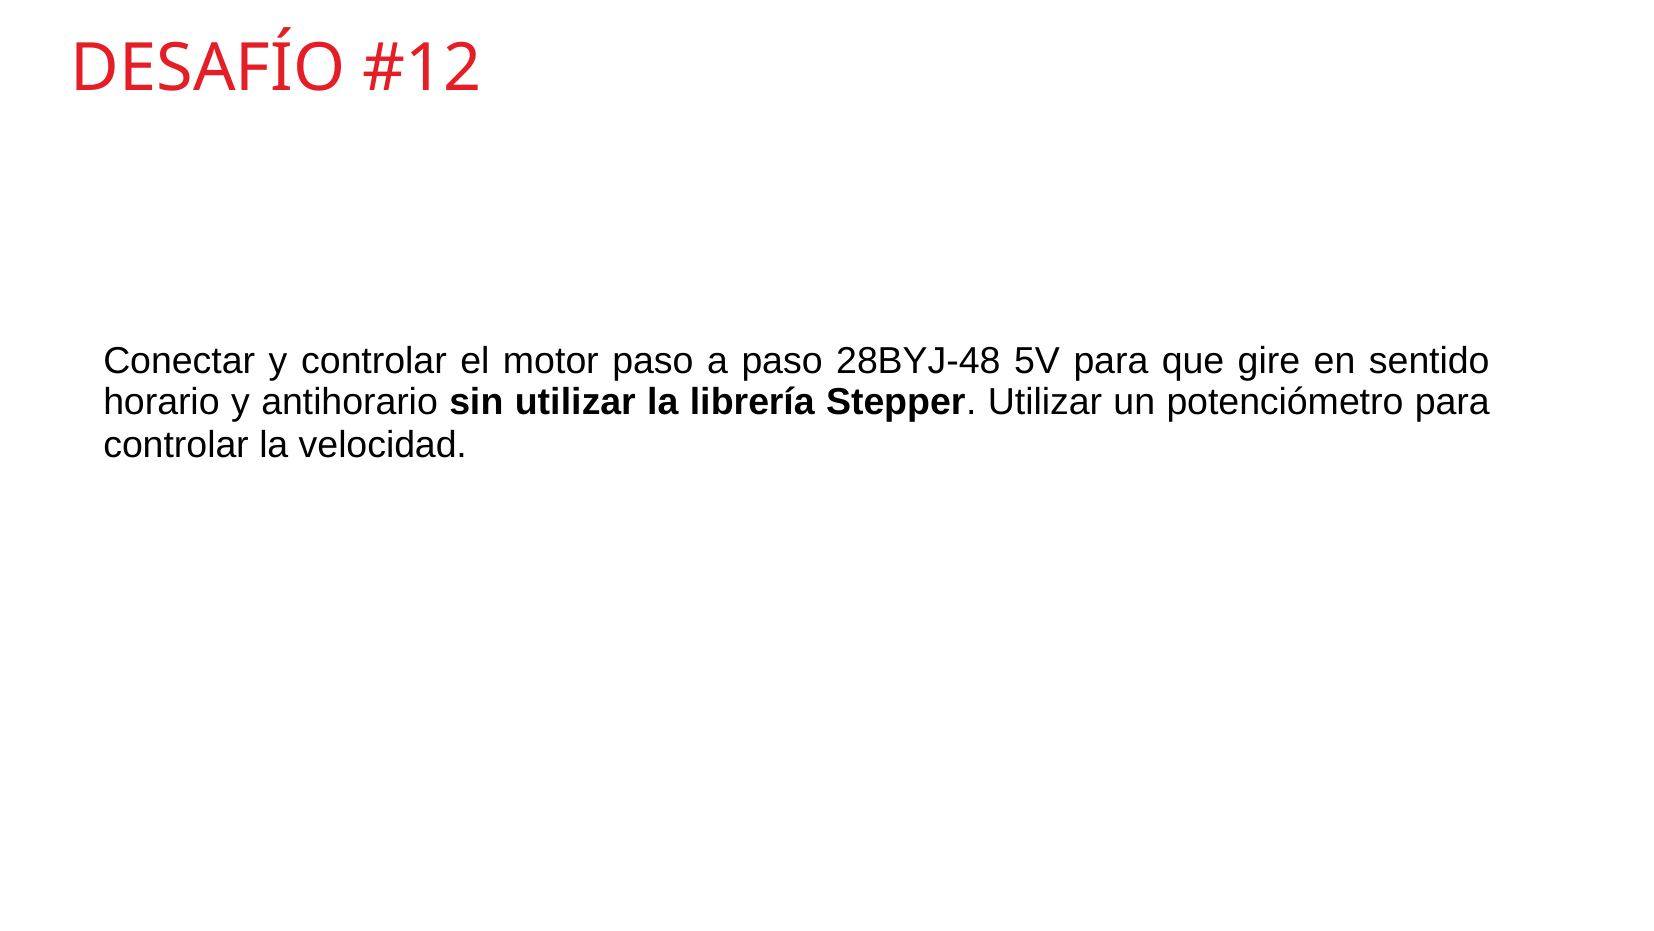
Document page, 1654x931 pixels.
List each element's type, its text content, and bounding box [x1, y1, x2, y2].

title DESAFÍO #12 [70, 11, 1347, 118]
text_box Conectar y controlar el motor paso a paso 28BYJ-48 5V para que gire en sentido horario y antihorario sin utilizar la librería Stepper. Utilizar un potenciómetro para controlar la velocidad. [88, 331, 1565, 599]
